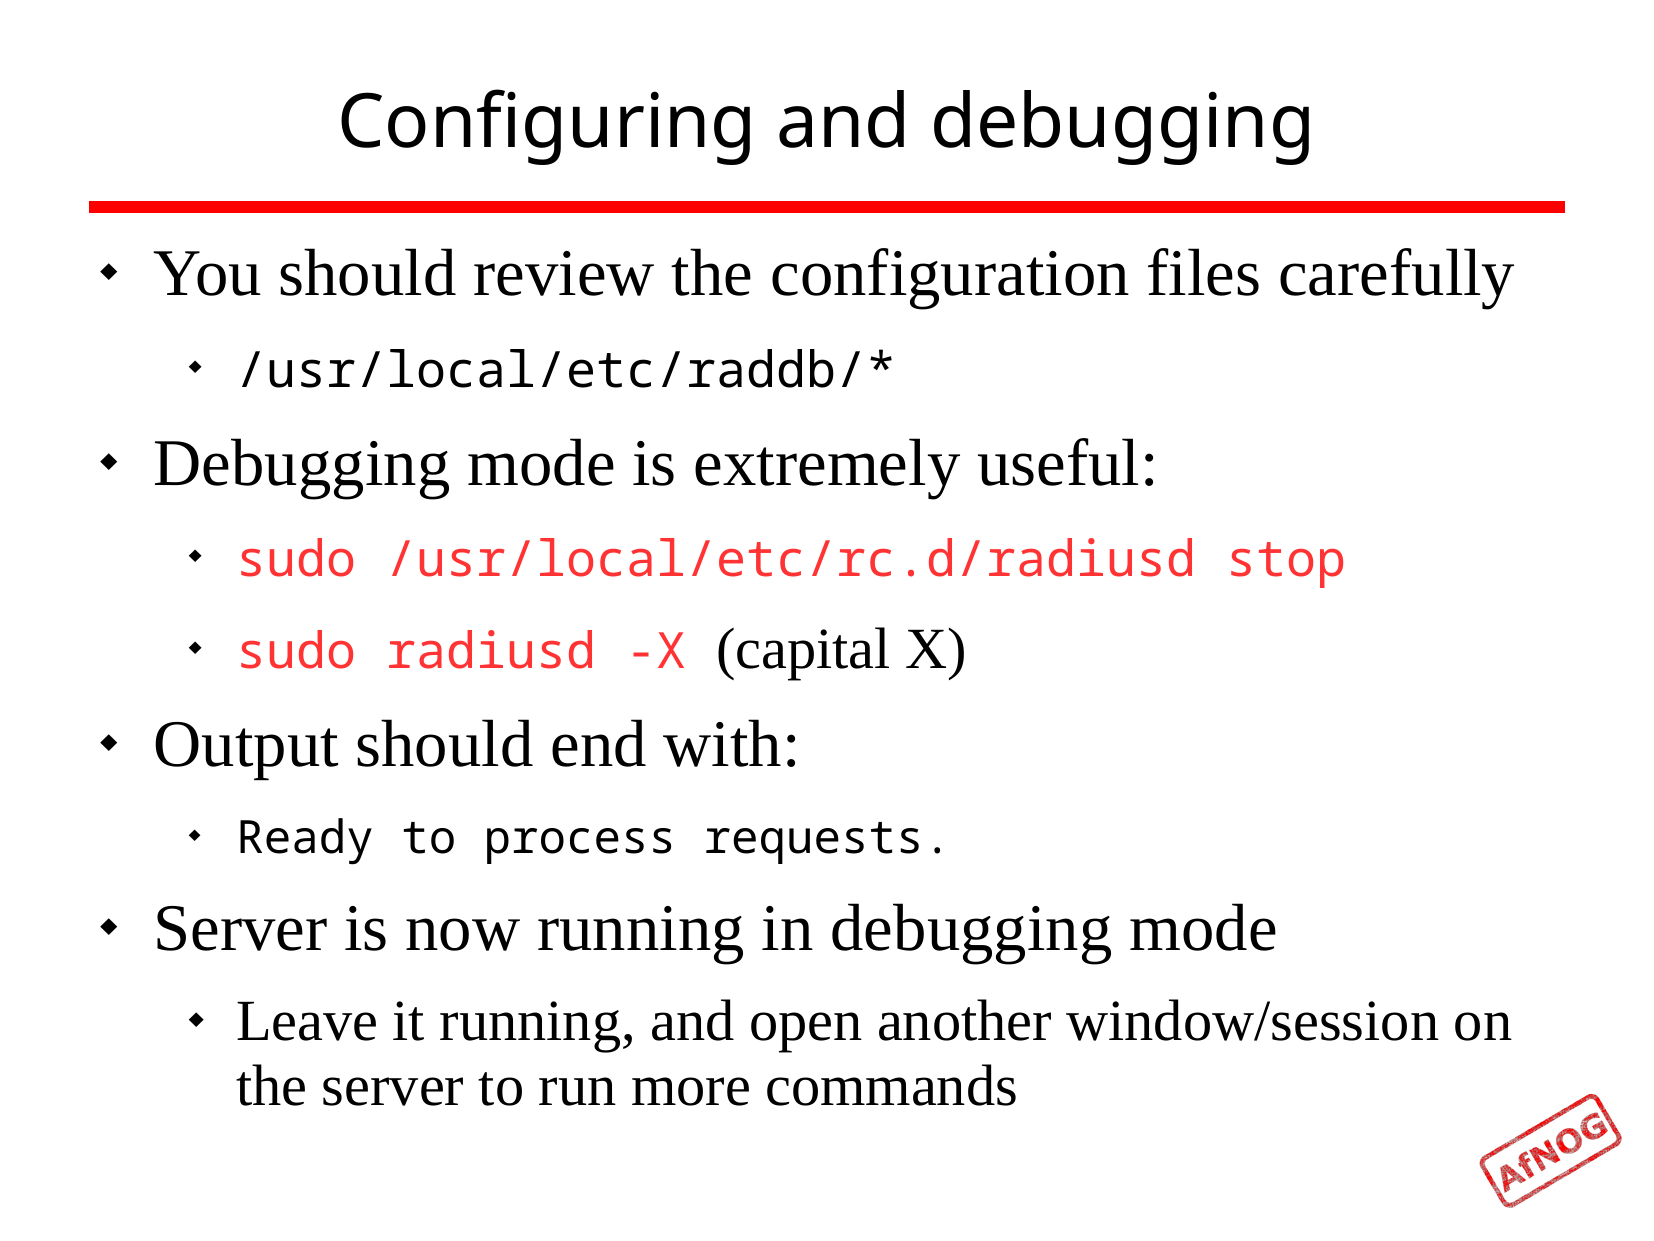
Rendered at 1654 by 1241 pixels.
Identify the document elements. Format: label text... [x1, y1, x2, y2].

picture [1476, 1090, 1625, 1211]
list You should review the configuration files carefully /usr/local/etc/raddb/* Debugging mode is extremely useful: sudo /usr/local/etc/rc.d/radiusd stop sudo radiusd -X (capital X) Output should end with: Ready to process requests. Server is now running in debugging mode Leave it running, and open another window/session on the server to run more commands [82, 236, 1571, 1123]
title Configuring and debugging [82, 29, 1571, 207]
